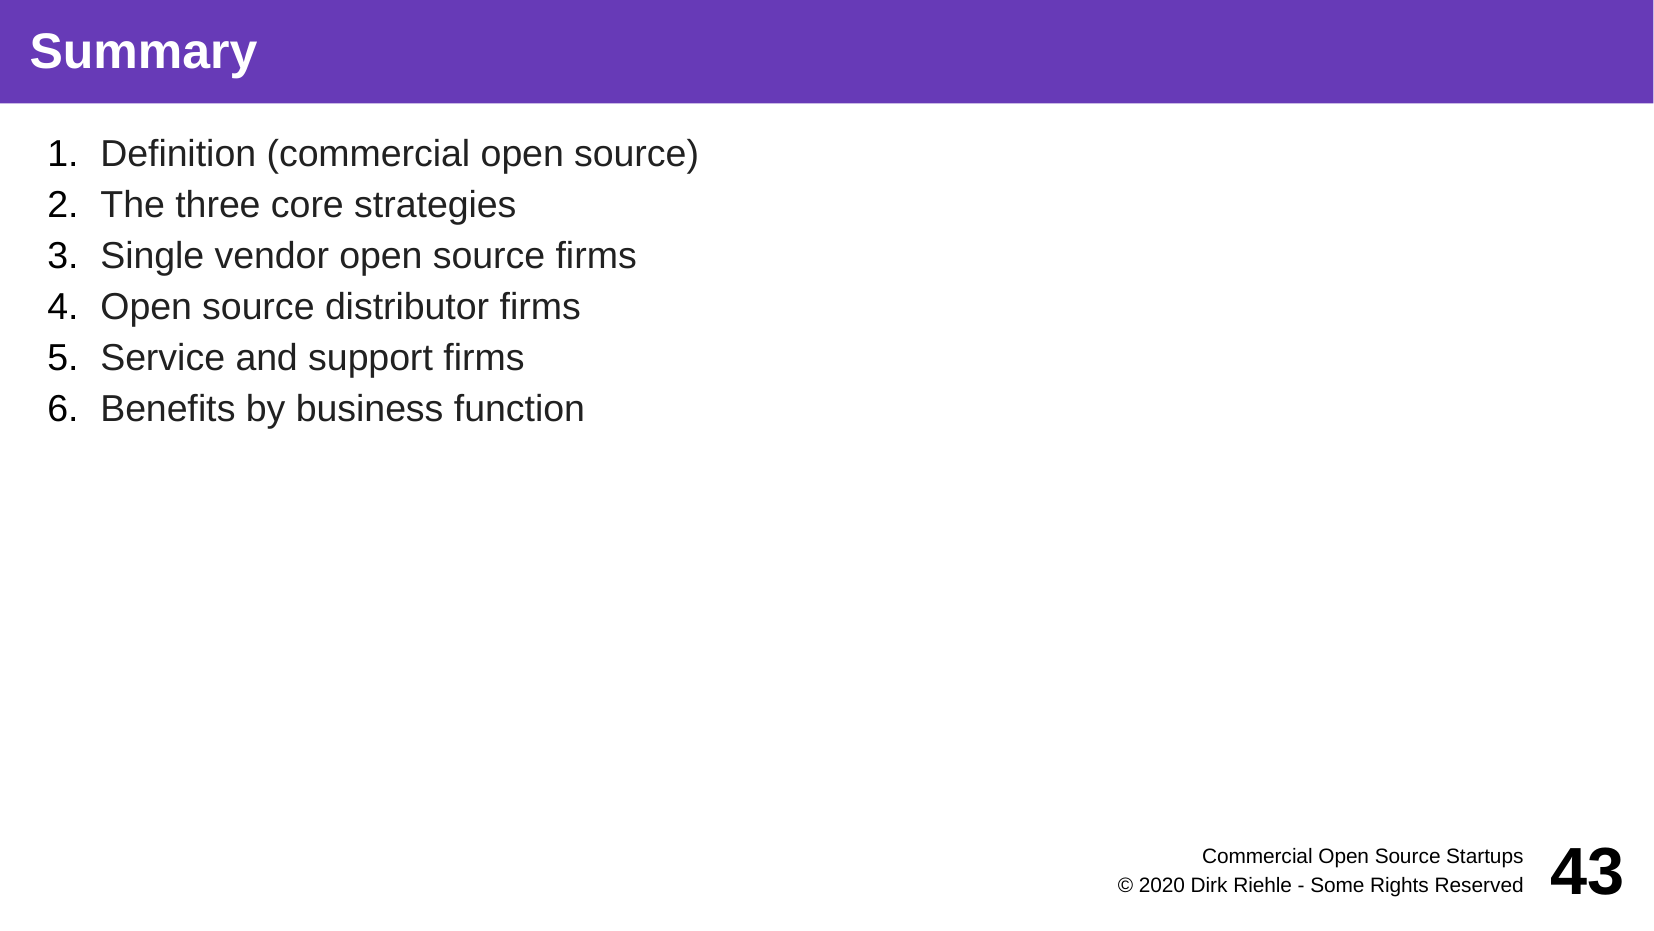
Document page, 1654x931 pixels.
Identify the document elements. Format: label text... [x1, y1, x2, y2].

list Definition (commercial open source) The three core strategies Single vendor open source firms Open source distributor firms Service and support firms Benefits by business function [29, 132, 1625, 813]
title Summary [0, 0, 1654, 104]
